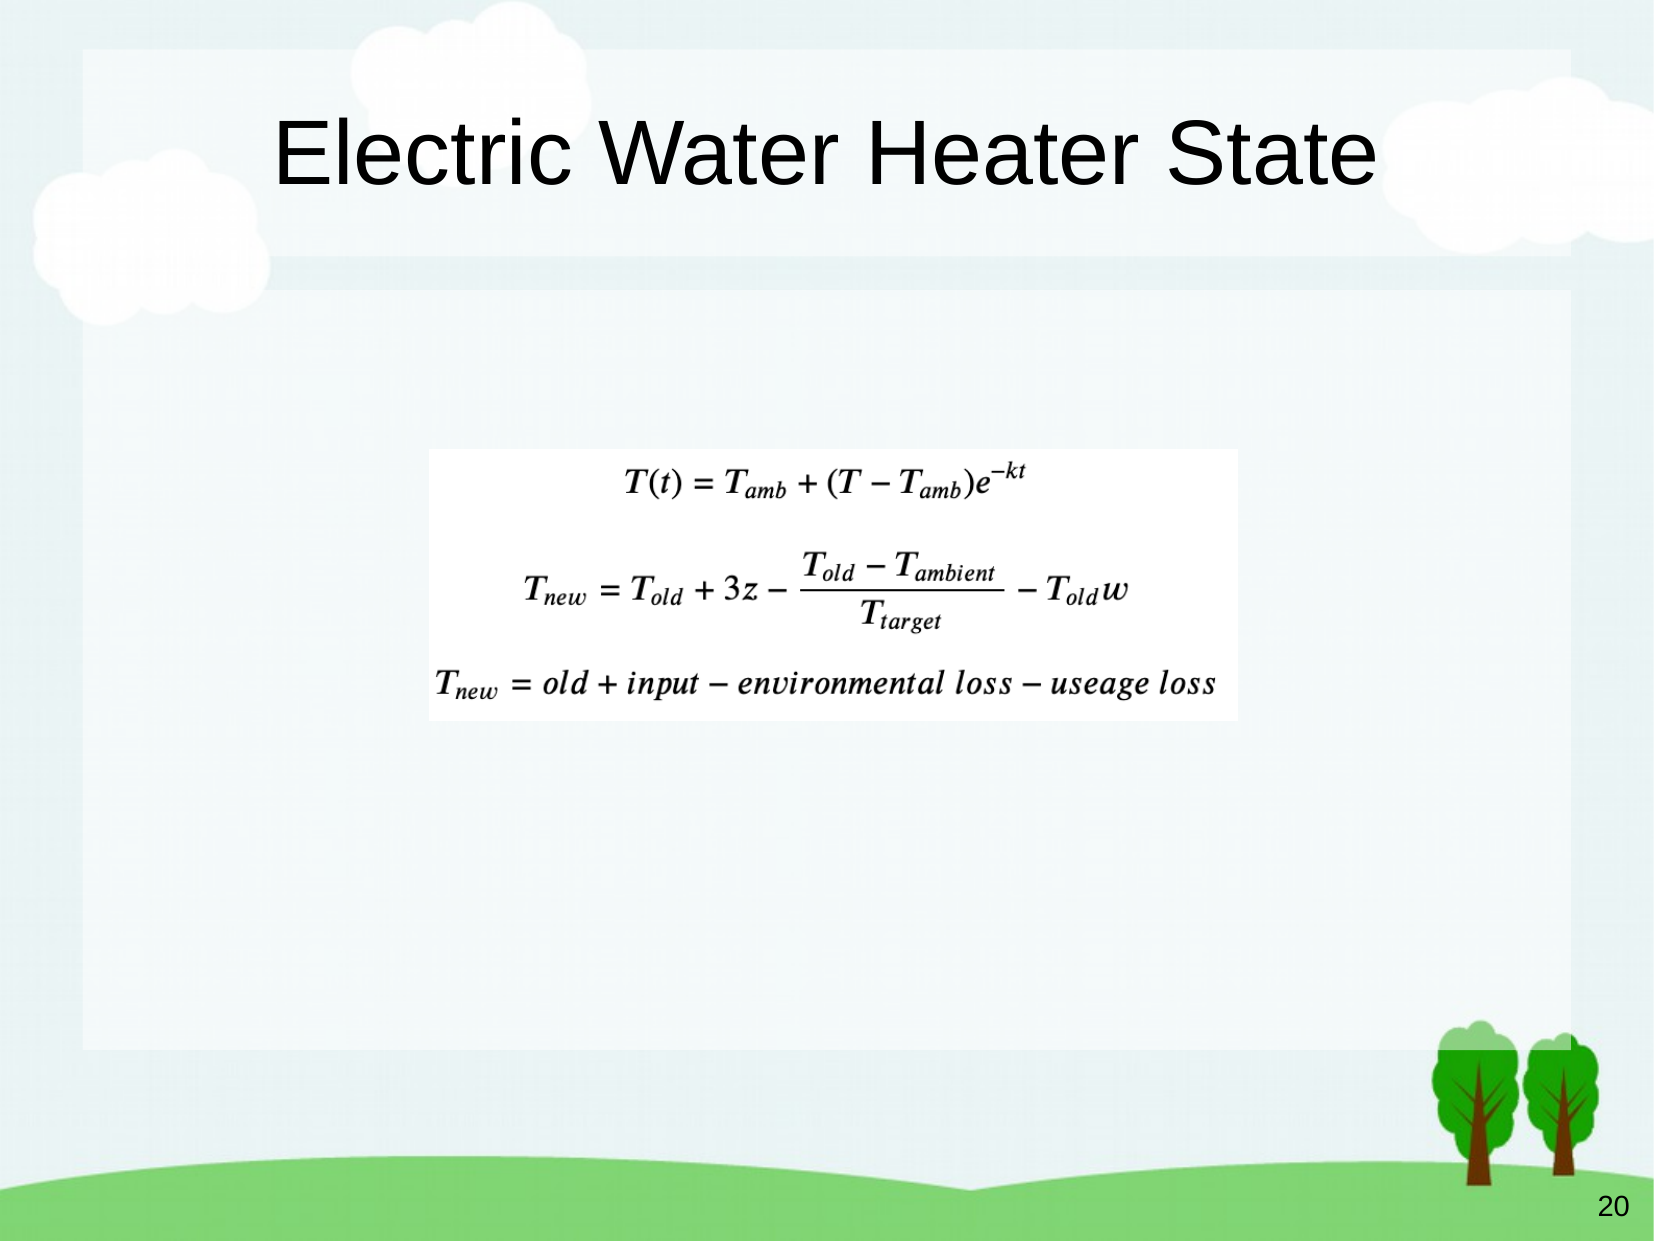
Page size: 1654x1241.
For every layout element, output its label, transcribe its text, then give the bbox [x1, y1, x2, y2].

picture [0, 0, 1654, 1241]
list [82, 290, 1571, 1051]
title Electric Water Heater State [82, 49, 1571, 257]
